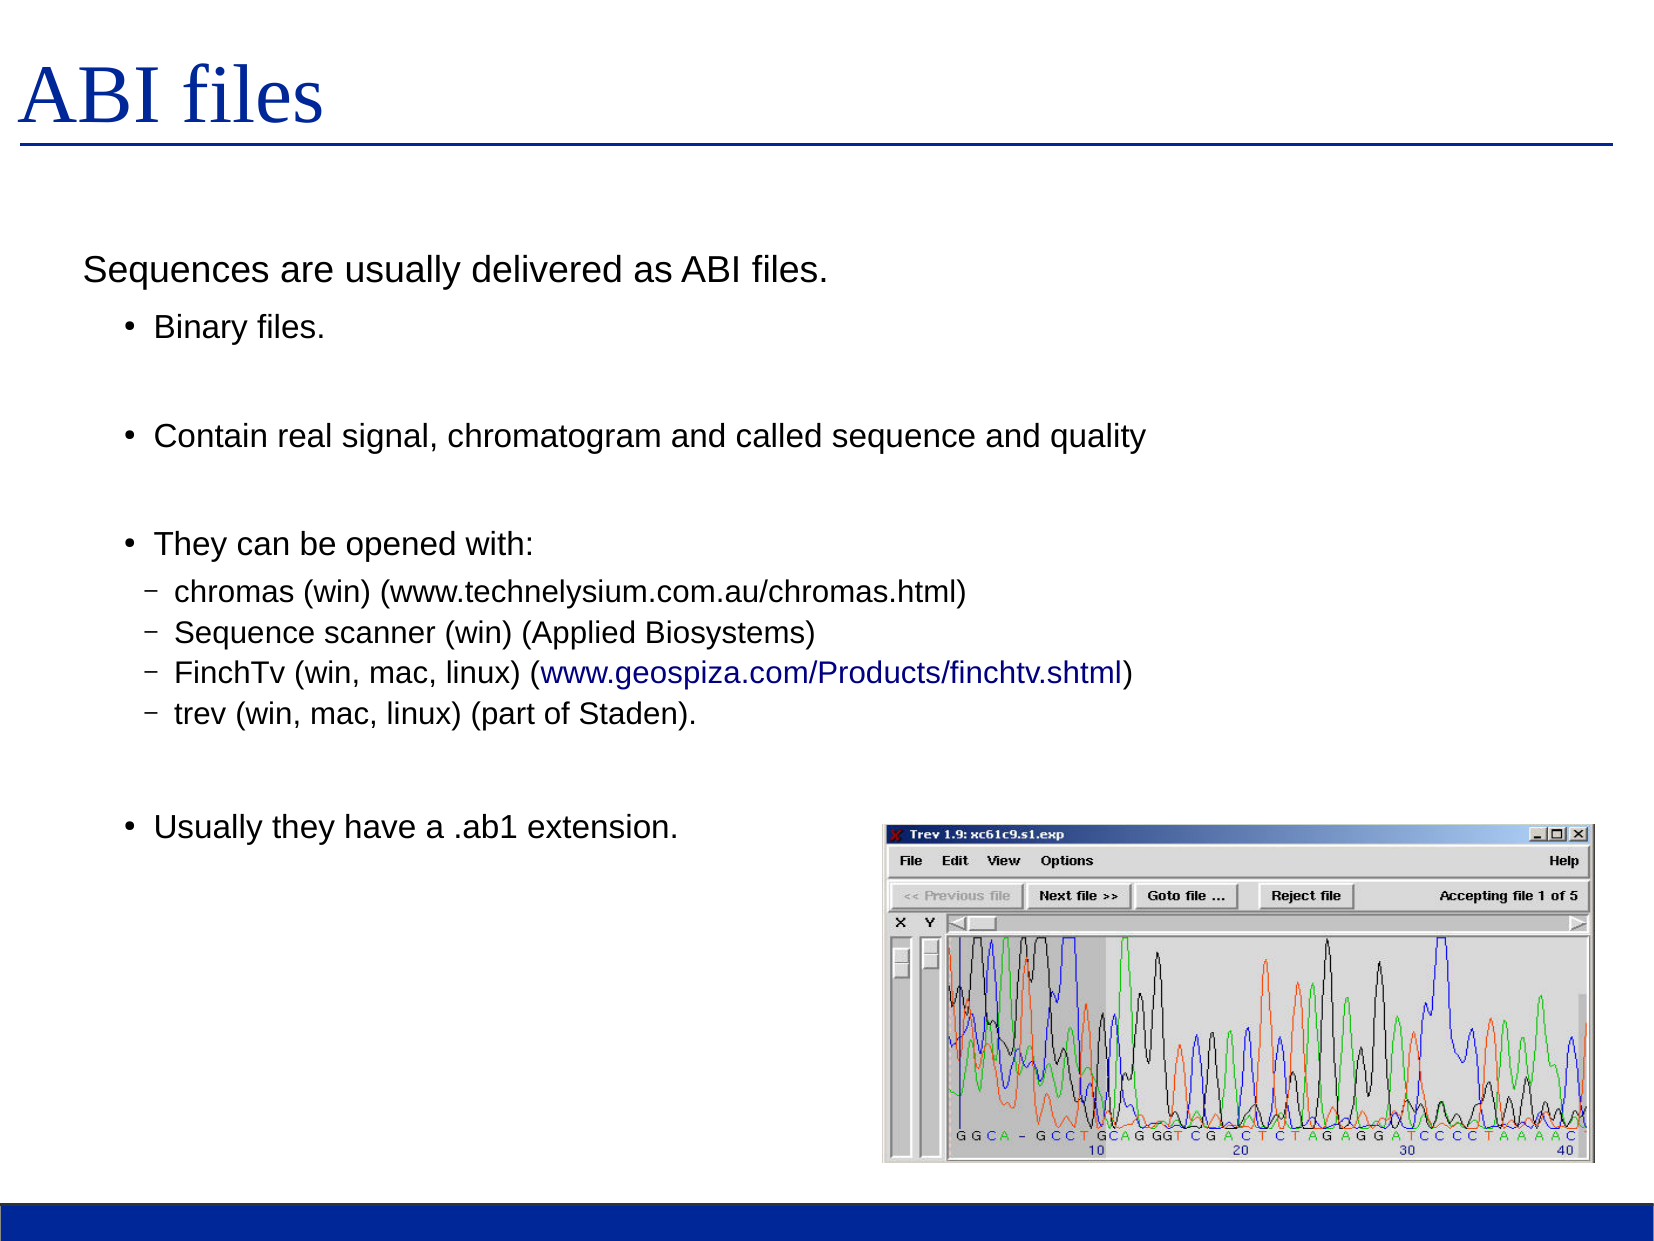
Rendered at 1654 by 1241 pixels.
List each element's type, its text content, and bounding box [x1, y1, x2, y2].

list Sequences are usually delivered as ABI files. Binary files. Contain real signal, chromatogram and called sequence and quality They can be opened with: chromas (win) (www.technelysium.com.au/chromas.html) Sequence scanner (win) (Applied Biosystems) FinchTv (win, mac, linux) (www.geospiza.com/Products/finchtv.shtml) trev (win, mac, linux) (part of Staden). Usually they have a .ab1 extension. [82, 248, 1571, 1068]
title ABI files [17, 0, 1589, 198]
picture [882, 824, 1595, 1163]
